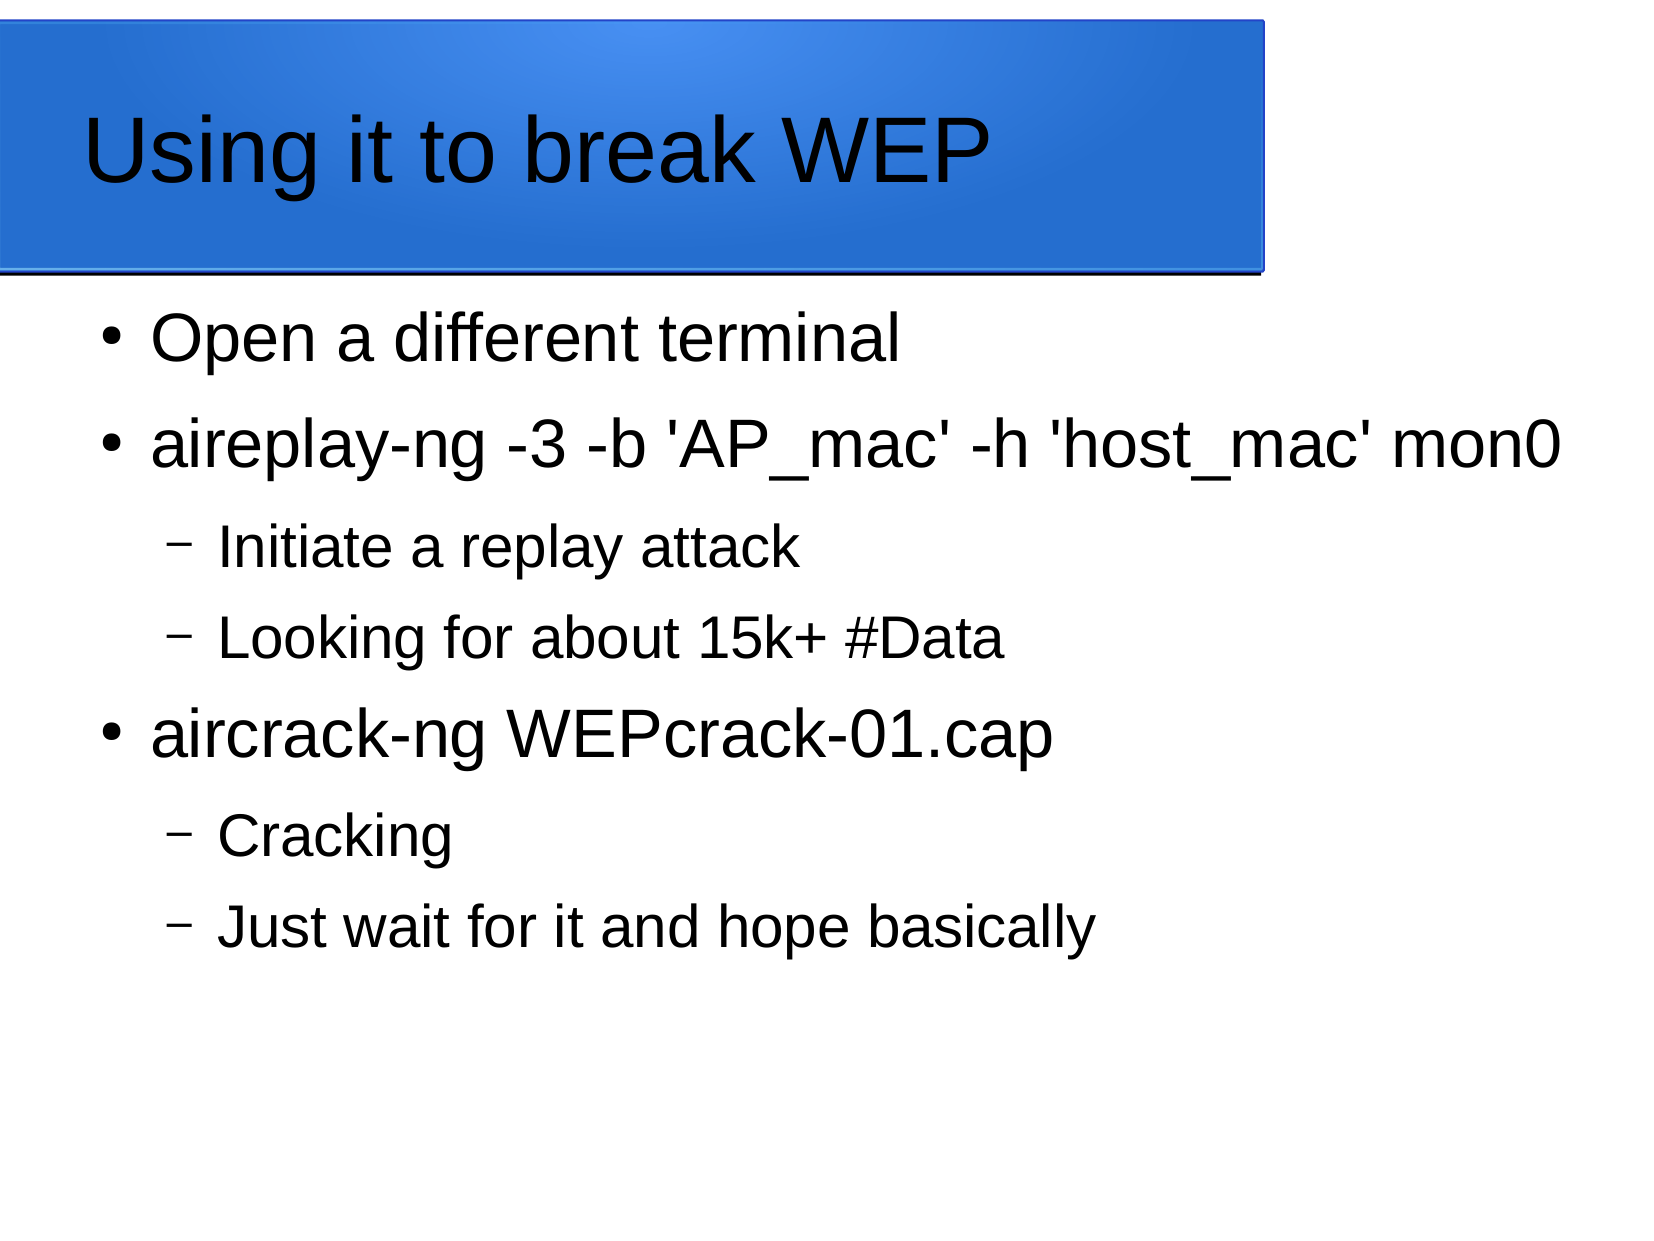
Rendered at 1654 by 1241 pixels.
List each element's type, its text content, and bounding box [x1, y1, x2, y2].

list Open a different terminal aireplay-ng -3 -b 'AP_mac' -h 'host_mac' mon0 Initiate a replay attack Looking for about 15k+ #Data aircrack-ng WEPcrack-01.cap Cracking Just wait for it and hope basically [82, 299, 1571, 1019]
title Using it to break WEP [82, 47, 1235, 252]
